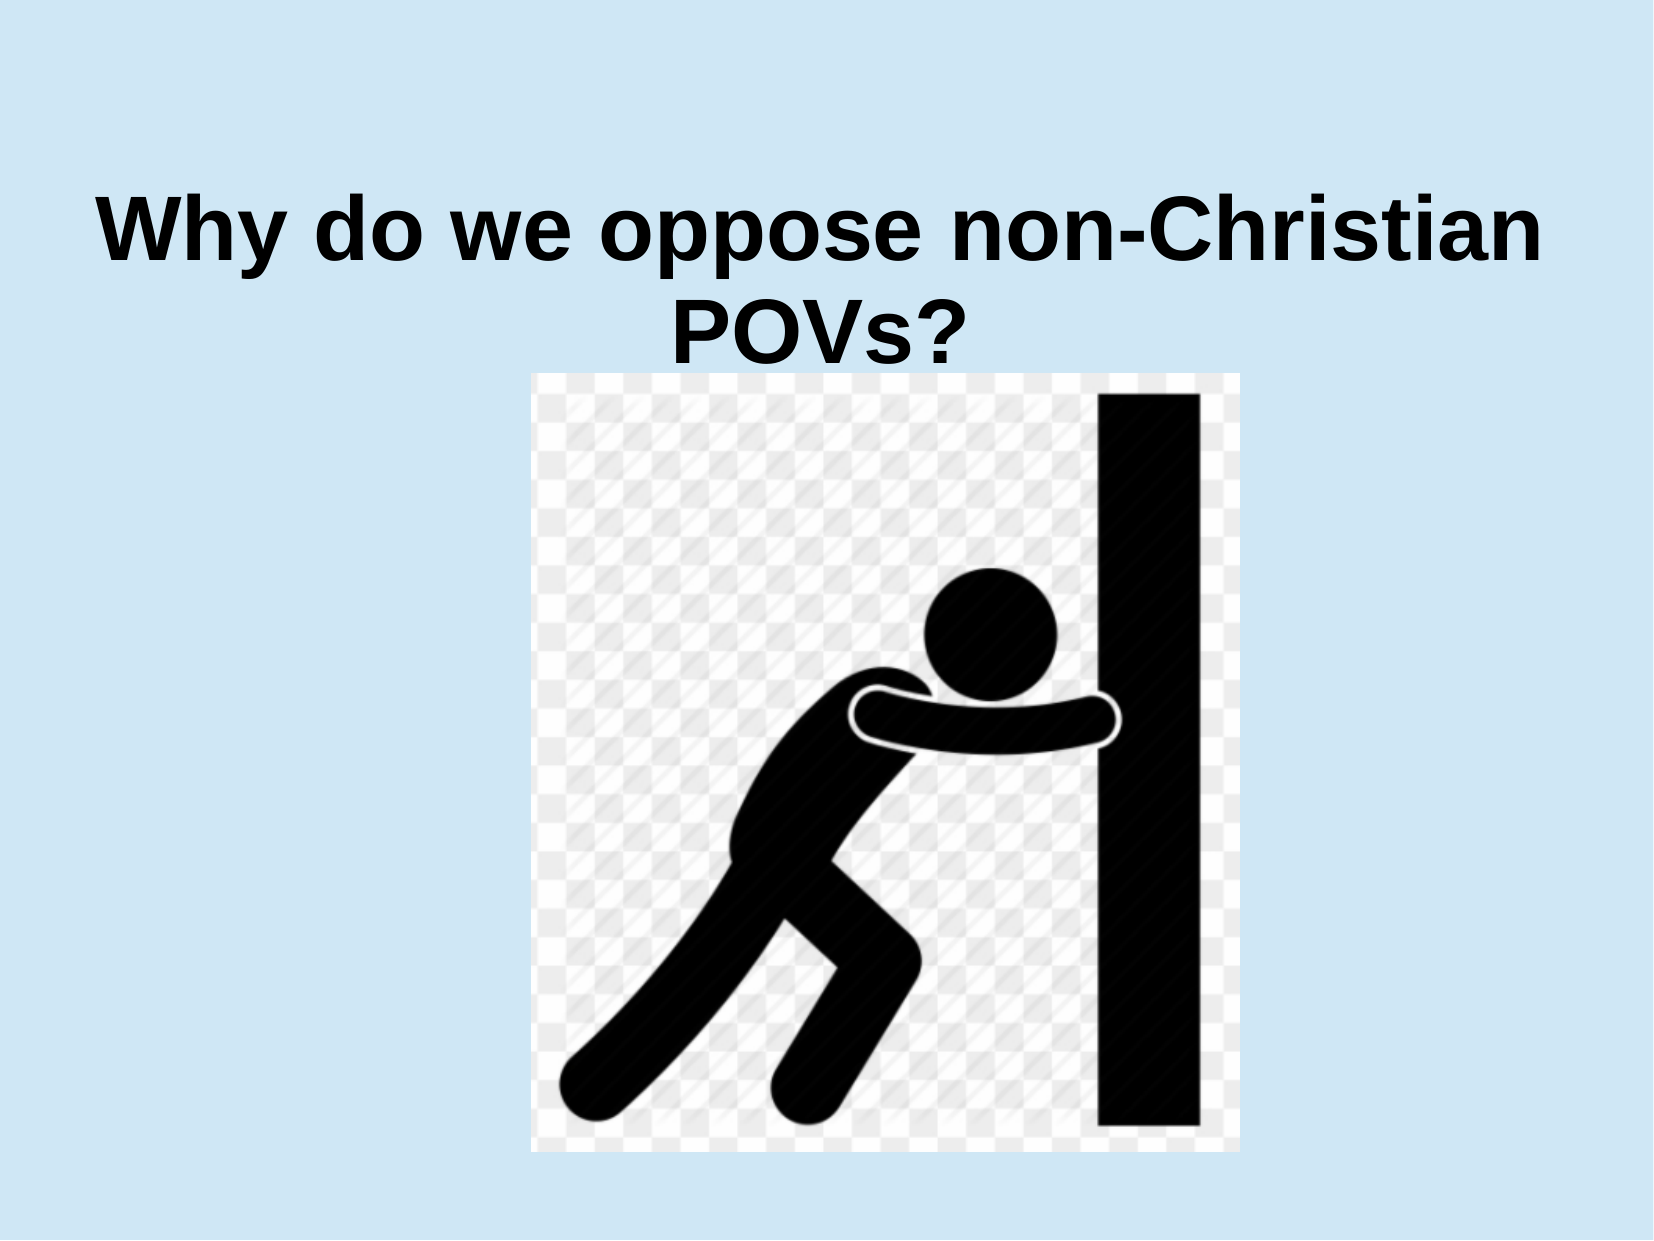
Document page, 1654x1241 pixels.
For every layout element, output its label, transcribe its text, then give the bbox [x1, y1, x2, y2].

picture [531, 373, 1240, 1152]
title Why do we oppose non-Christian POVs? [76, 176, 1565, 384]
